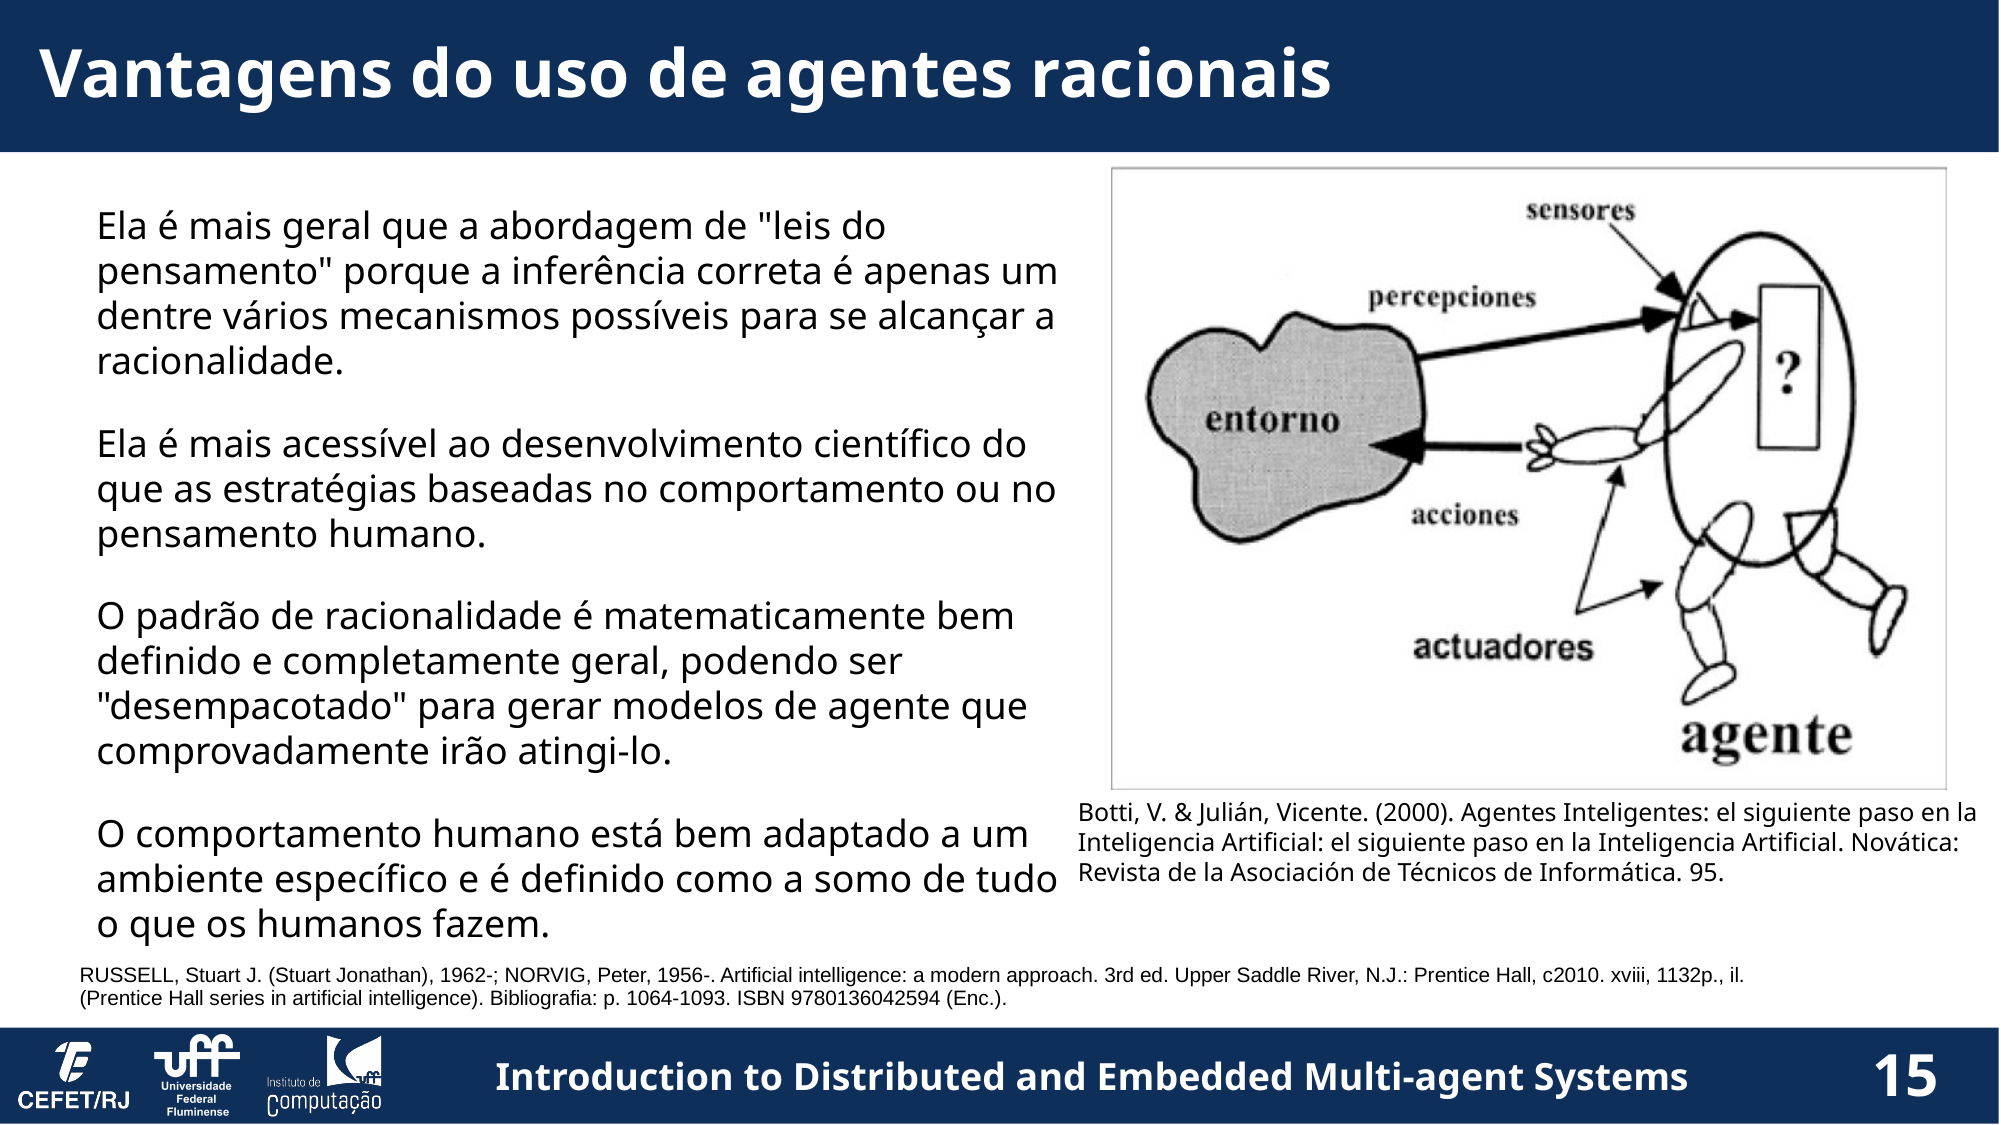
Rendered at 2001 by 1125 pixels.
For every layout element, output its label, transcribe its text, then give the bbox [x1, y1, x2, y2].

picture [153, 1033, 241, 1121]
picture [18, 1021, 129, 1125]
text_box [1111, 165, 1947, 788]
text_box RUSSELL, Stuart J. (Stuart Jonathan), 1962-; NORVIG, Peter, 1956-. Artificial intelligence: a modern approach. 3rd ed. Upper Saddle River, N.J.: Prentice Hall, c2010. xviii, 1132p., il. (Prentice Hall series in artificial intelligence). Bibliografia: p. 1064-1093. ISBN 9780136042594 (Enc.). [64, 956, 1831, 1018]
picture [265, 1033, 383, 1117]
text_box Vantagens do uso de agentes racionais [25, 23, 1999, 119]
text_box Botti, V. & Julián, Vicente. (2000). Agentes Inteligentes: el siguiente paso en la Inteligencia Artificial: el siguiente paso en la Inteligencia Artificial. Novática: Revista de la Asociación de Técnicos de Informática. 95. [1063, 788, 2000, 894]
list Ela é mais geral que a abordagem de "leis do pensamento" porque a inferência correta é apenas um dentre vários mecanismos possíveis para se alcançar a racionalidade. Ela é mais acessível ao desenvolvimento científico do que as estratégias baseadas no comportamento ou no pensamento humano. O padrão de racionalidade é matematicamente bem definido e completamente geral, podendo ser "desempacotado" para gerar modelos de agente que comprovadamente irão atingi-lo. O comportamento humano está bem adaptado a um ambiente específico e é definido como a somo de tudo o que os humanos fazem. [59, 202, 1063, 957]
